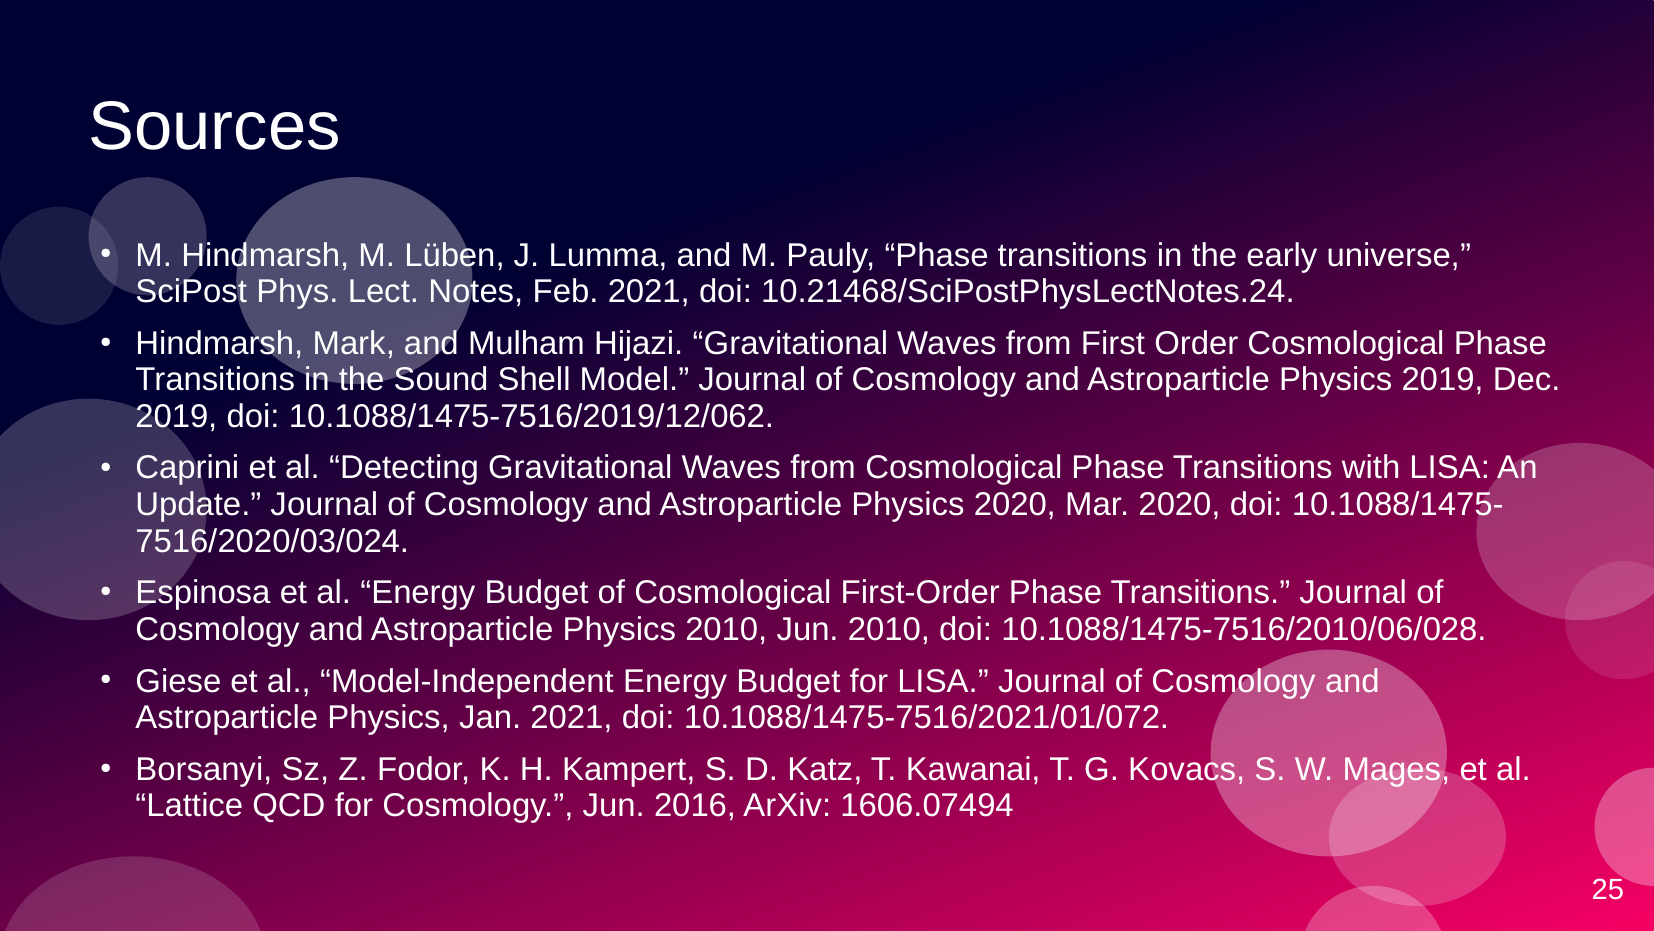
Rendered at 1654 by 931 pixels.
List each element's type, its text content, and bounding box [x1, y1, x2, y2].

title Sources [88, 44, 1565, 207]
list M. Hindmarsh, M. Lüben, J. Lumma, and M. Pauly, “Phase transitions in the early universe,” SciPost Phys. Lect. Notes, Feb. 2021, doi: 10.21468/SciPostPhysLectNotes.24. Hindmarsh, Mark, and Mulham Hijazi. “Gravitational Waves from First Order Cosmological Phase Transitions in the Sound Shell Model.” Journal of Cosmology and Astroparticle Physics 2019, Dec. 2019, doi: 10.1088/1475-7516/2019/12/062. Caprini et al. “Detecting Gravitational Waves from Cosmological Phase Transitions with LISA: An Update.” Journal of Cosmology and Astroparticle Physics 2020, Mar. 2020, doi: 10.1088/1475-7516/2020/03/024. Espinosa et al. “Energy Budget of Cosmological First-Order Phase Transitions.” Journal of Cosmology and Astroparticle Physics 2010, Jun. 2010, doi: 10.1088/1475-7516/2010/06/028. Giese et al., “Model-Independent Energy Budget for LISA.” Journal of Cosmology and Astroparticle Physics, Jan. 2021, doi: 10.1088/1475-7516/2021/01/072. Borsanyi, Sz, Z. Fodor, K. H. Kampert, S. D. Katz, T. Kawanai, T. G. Kovacs, S. W. Mages, et al. “Lattice QCD for Cosmology.”, Jun. 2016, ArXiv: 1606.07494 [88, 236, 1565, 827]
